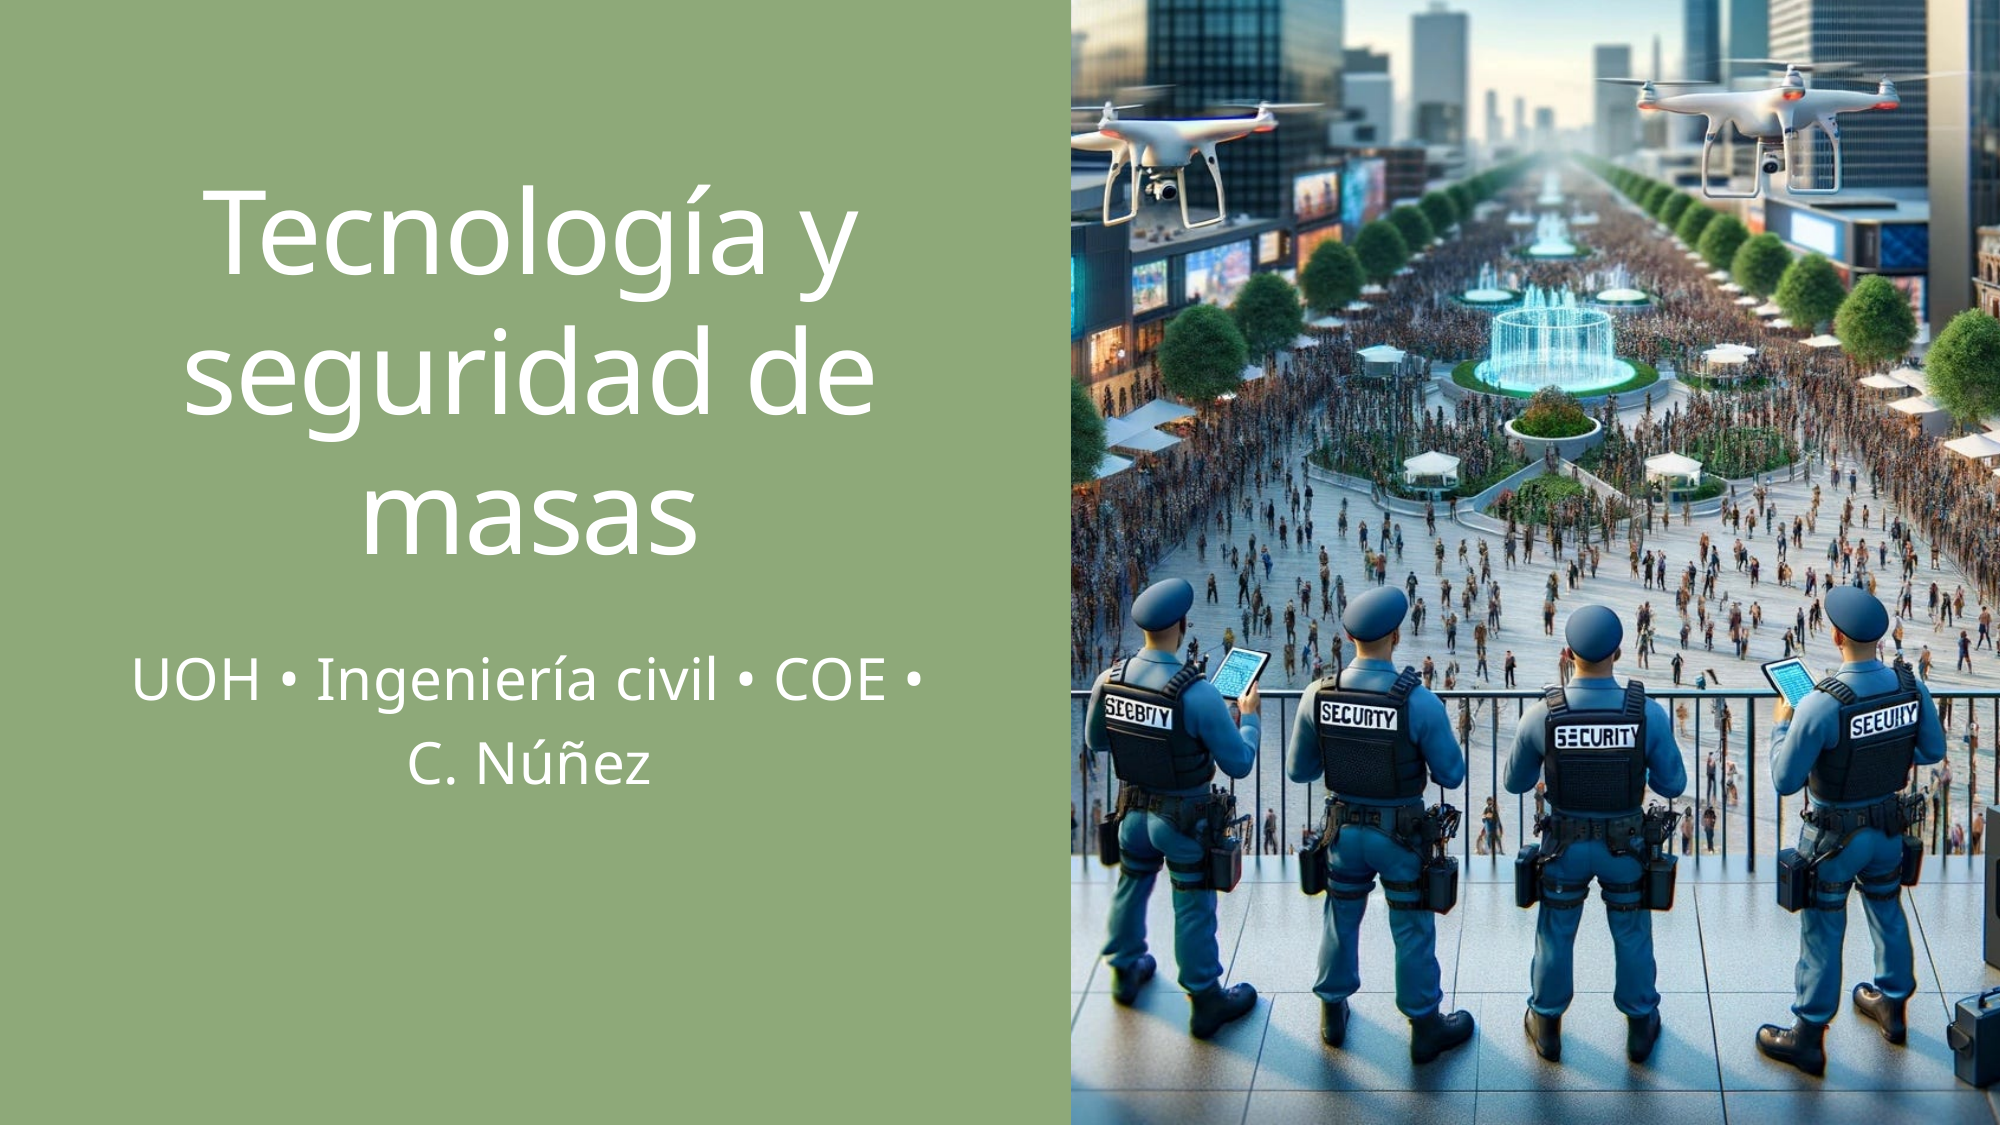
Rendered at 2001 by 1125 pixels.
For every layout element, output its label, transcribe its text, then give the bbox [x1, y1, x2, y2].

picture [1071, 0, 2000, 1125]
subtitle UOH • Ingeniería civil • COE • C. Núñez [118, 628, 941, 947]
title Tecnología y seguridad de masas [118, 118, 941, 579]
text_box [0, 0, 1071, 1125]
